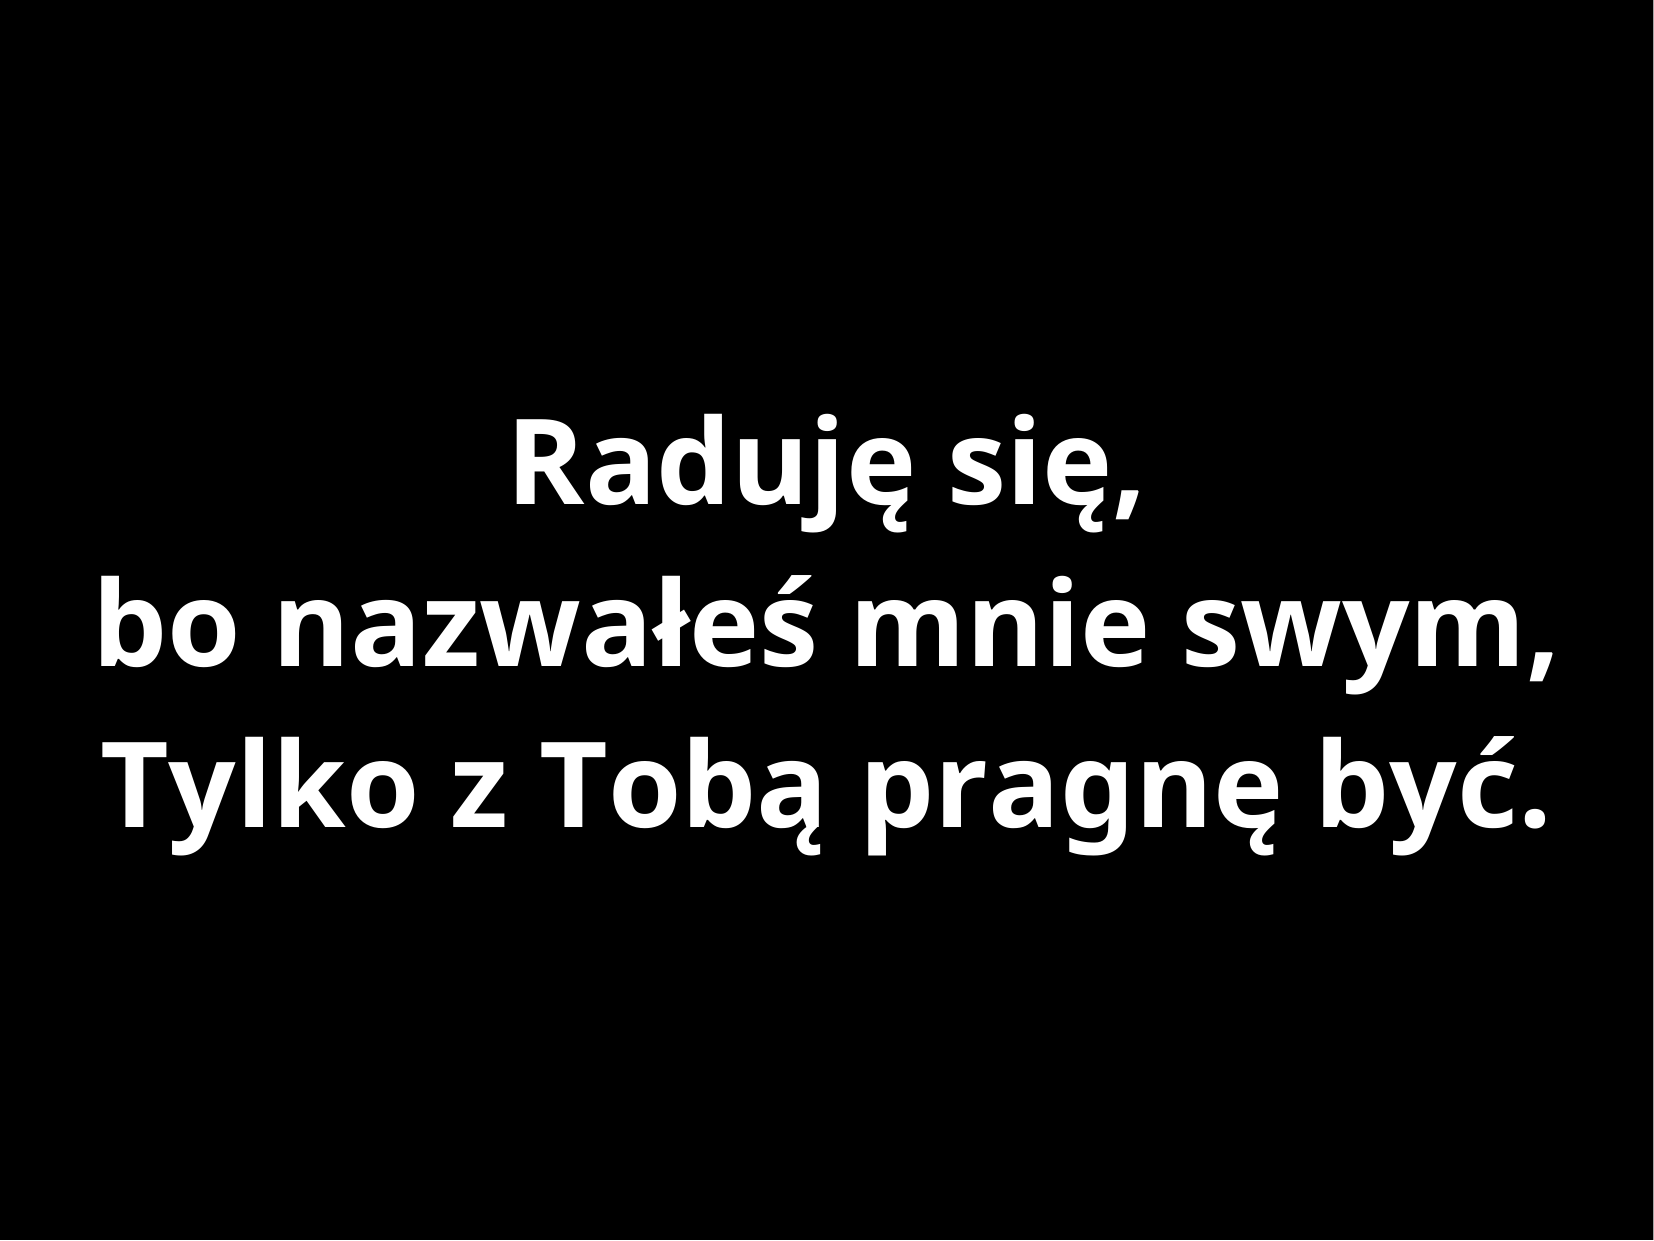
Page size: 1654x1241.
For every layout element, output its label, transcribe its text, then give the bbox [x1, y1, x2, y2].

title Raduję się, bo nazwałeś mnie swym, Tylko z Tobą pragnę być. [0, 0, 1654, 1241]
